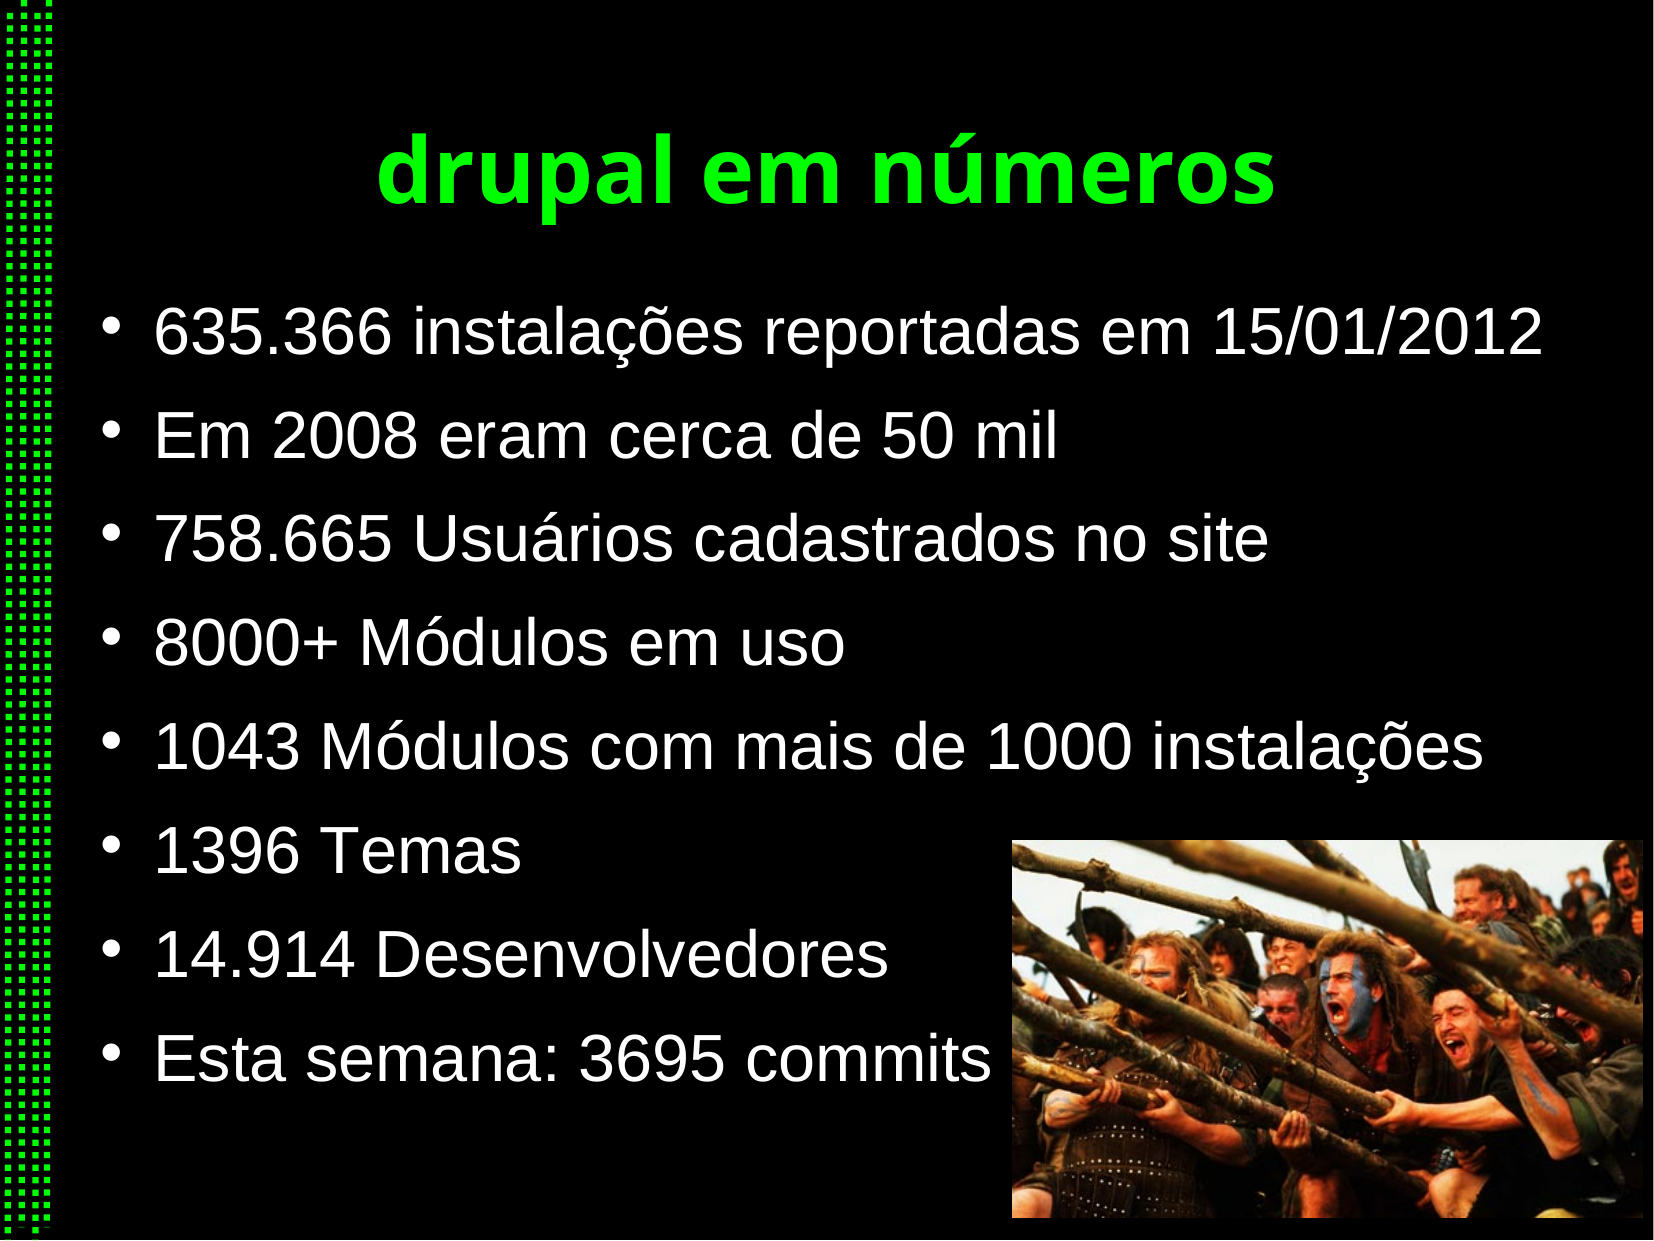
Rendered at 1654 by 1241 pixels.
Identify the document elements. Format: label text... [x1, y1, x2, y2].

list 635.366 instalações reportadas em 15/01/2012 Em 2008 eram cerca de 50 mil 758.665 Usuários cadastrados no site 8000+ Módulos em uso 1043 Módulos com mais de 1000 instalações 1396 Temas 14.914 Desenvolvedores Esta semana: 3695 commits [82, 290, 1571, 1109]
picture [1012, 840, 1643, 1218]
title drupal em números [82, 49, 1571, 257]
